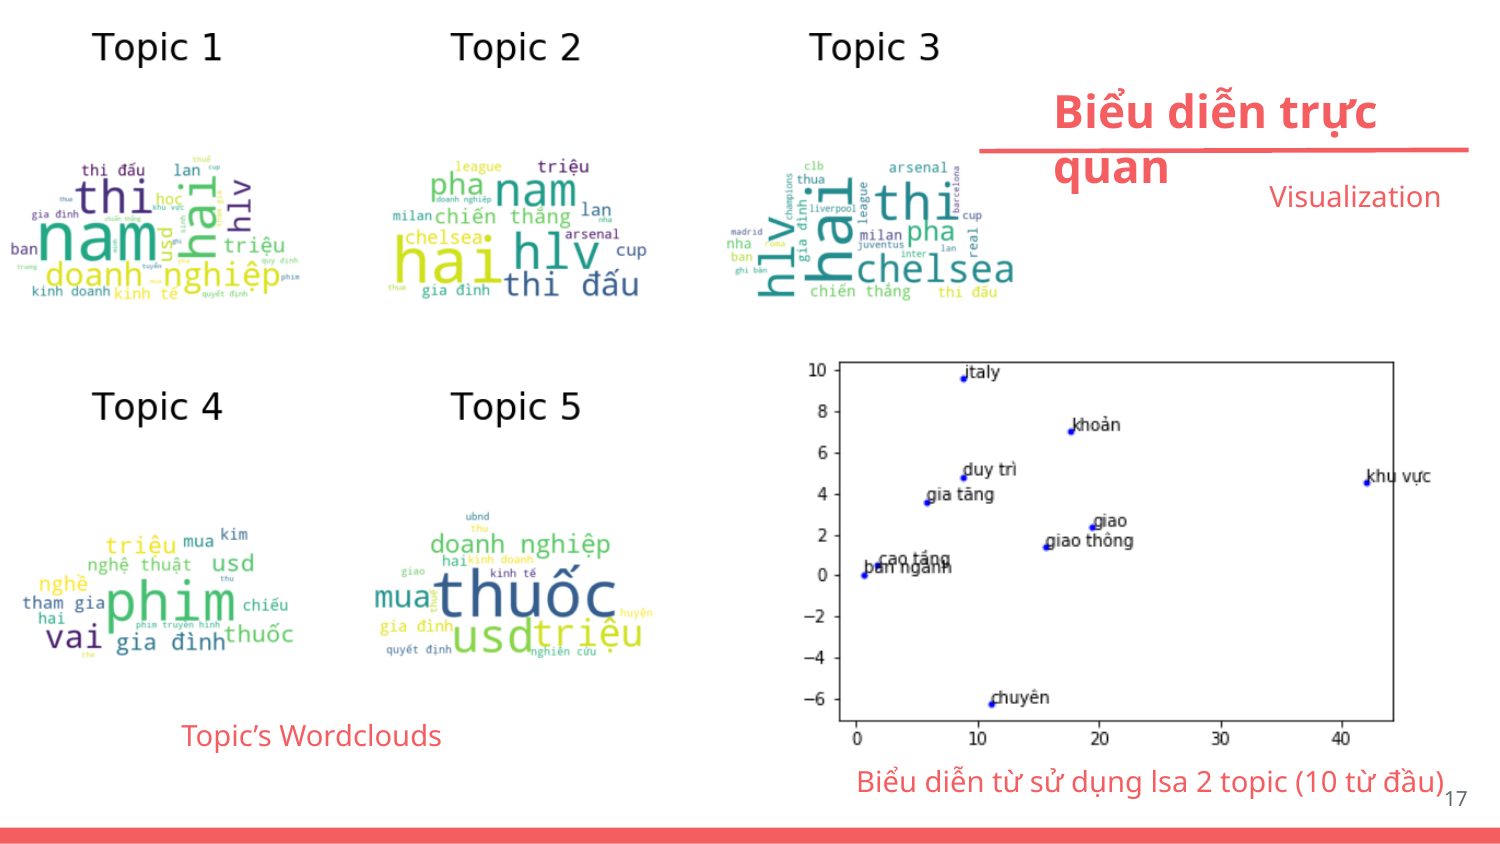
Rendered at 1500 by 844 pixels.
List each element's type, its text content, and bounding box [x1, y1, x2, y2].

picture [0, 24, 1464, 780]
text_box Topic’s Wordclouds [166, 702, 497, 767]
text_box Biểu diễn trực quan [1038, 67, 1487, 139]
text_box Biểu diễn từ sử dụng lsa 2 topic (10 từ đầu) [841, 748, 1500, 829]
text_box Visualization [1254, 162, 1469, 227]
slide_number <number> [1392, 767, 1483, 833]
